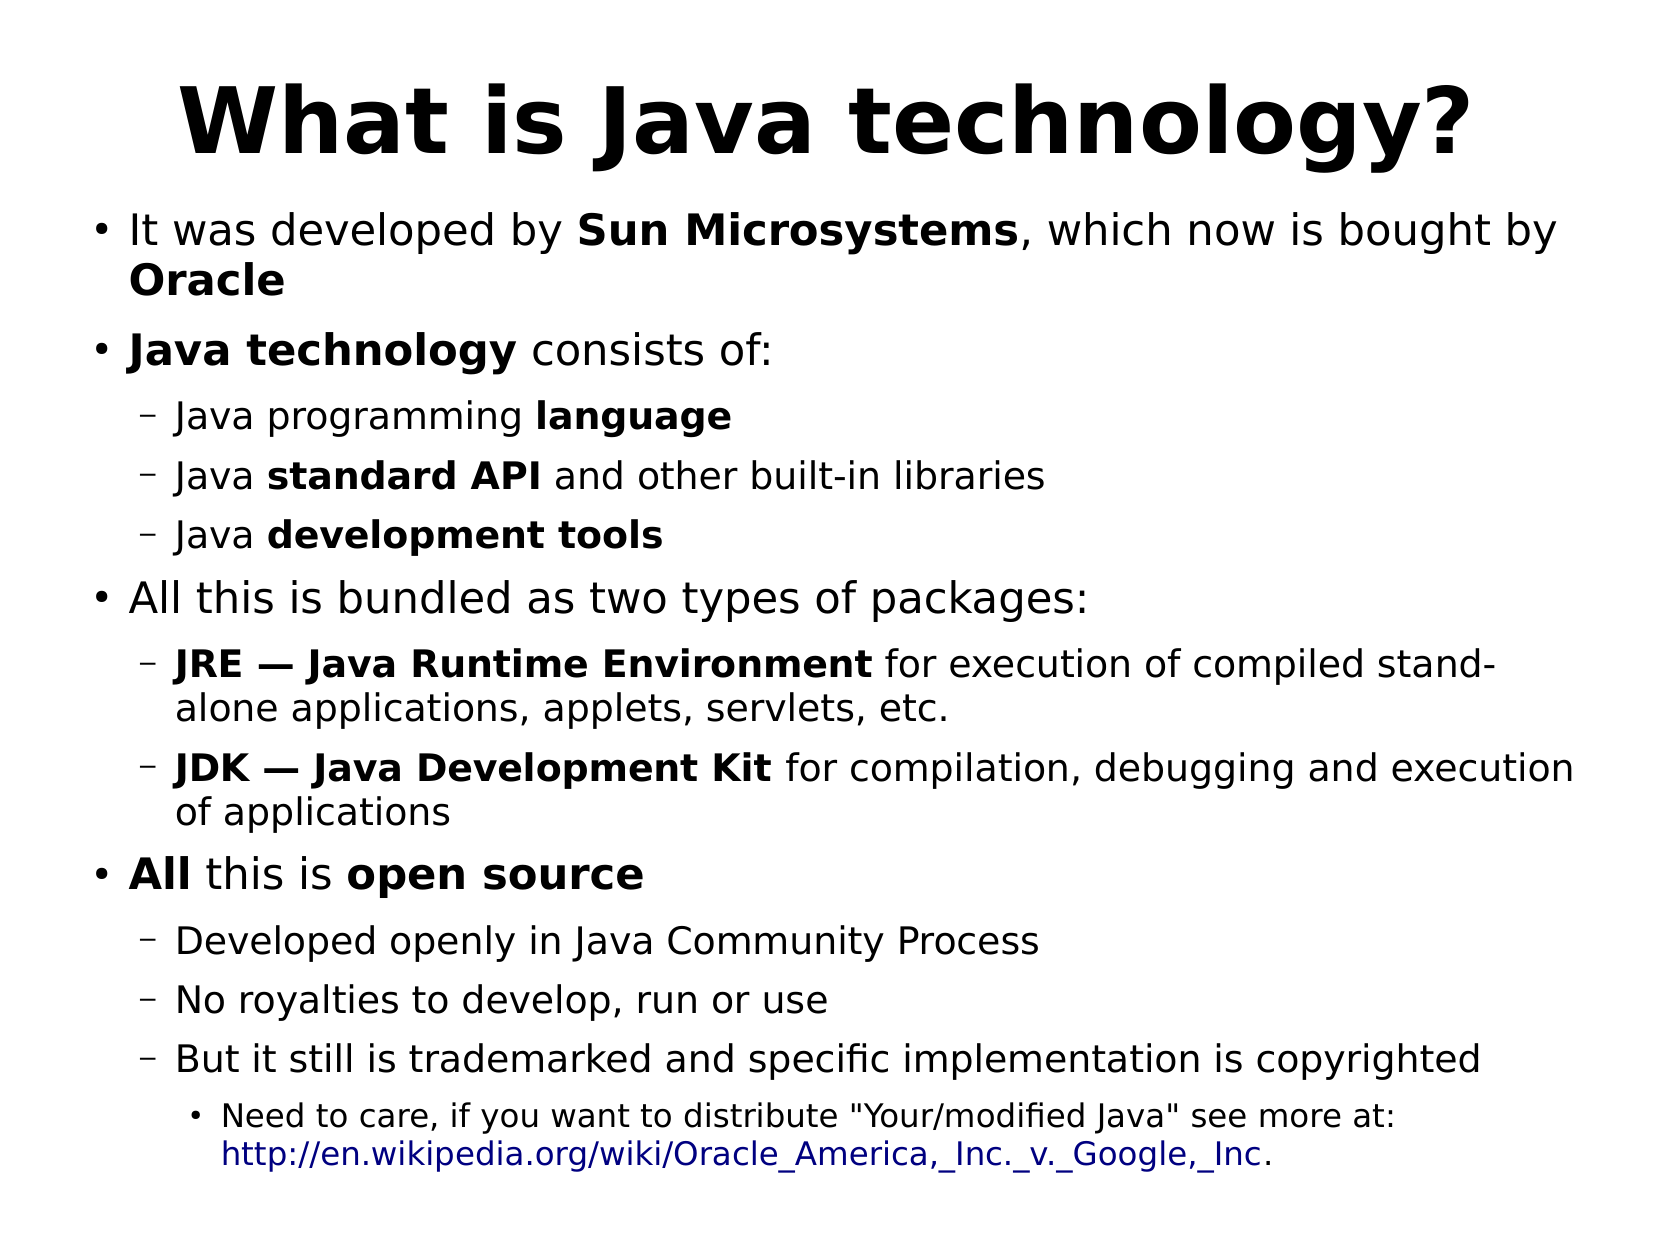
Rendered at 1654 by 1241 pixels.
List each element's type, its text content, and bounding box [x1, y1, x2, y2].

list It was developed by Sun Microsystems, which now is bought by Oracle Java technology consists of: Java programming language Java standard API and other built-in libraries Java development tools All this is bundled as two types of packages: JRE — Java Runtime Environment for execution of compiled stand-alone applications, applets, servlets, etc. JDK — Java Development Kit for compilation, debugging and execution of applications All this is open source Developed openly in Java Community Process No royalties to develop, run or use But it still is trademarked and specific implementation is copyrighted Need to care, if you want to distribute "Your/modified Java" see more at: http://en.wikipedia.org/wiki/Oracle_America,_Inc._v._Google,_Inc. [82, 204, 1580, 1185]
title What is Java technology? [82, 68, 1571, 176]
